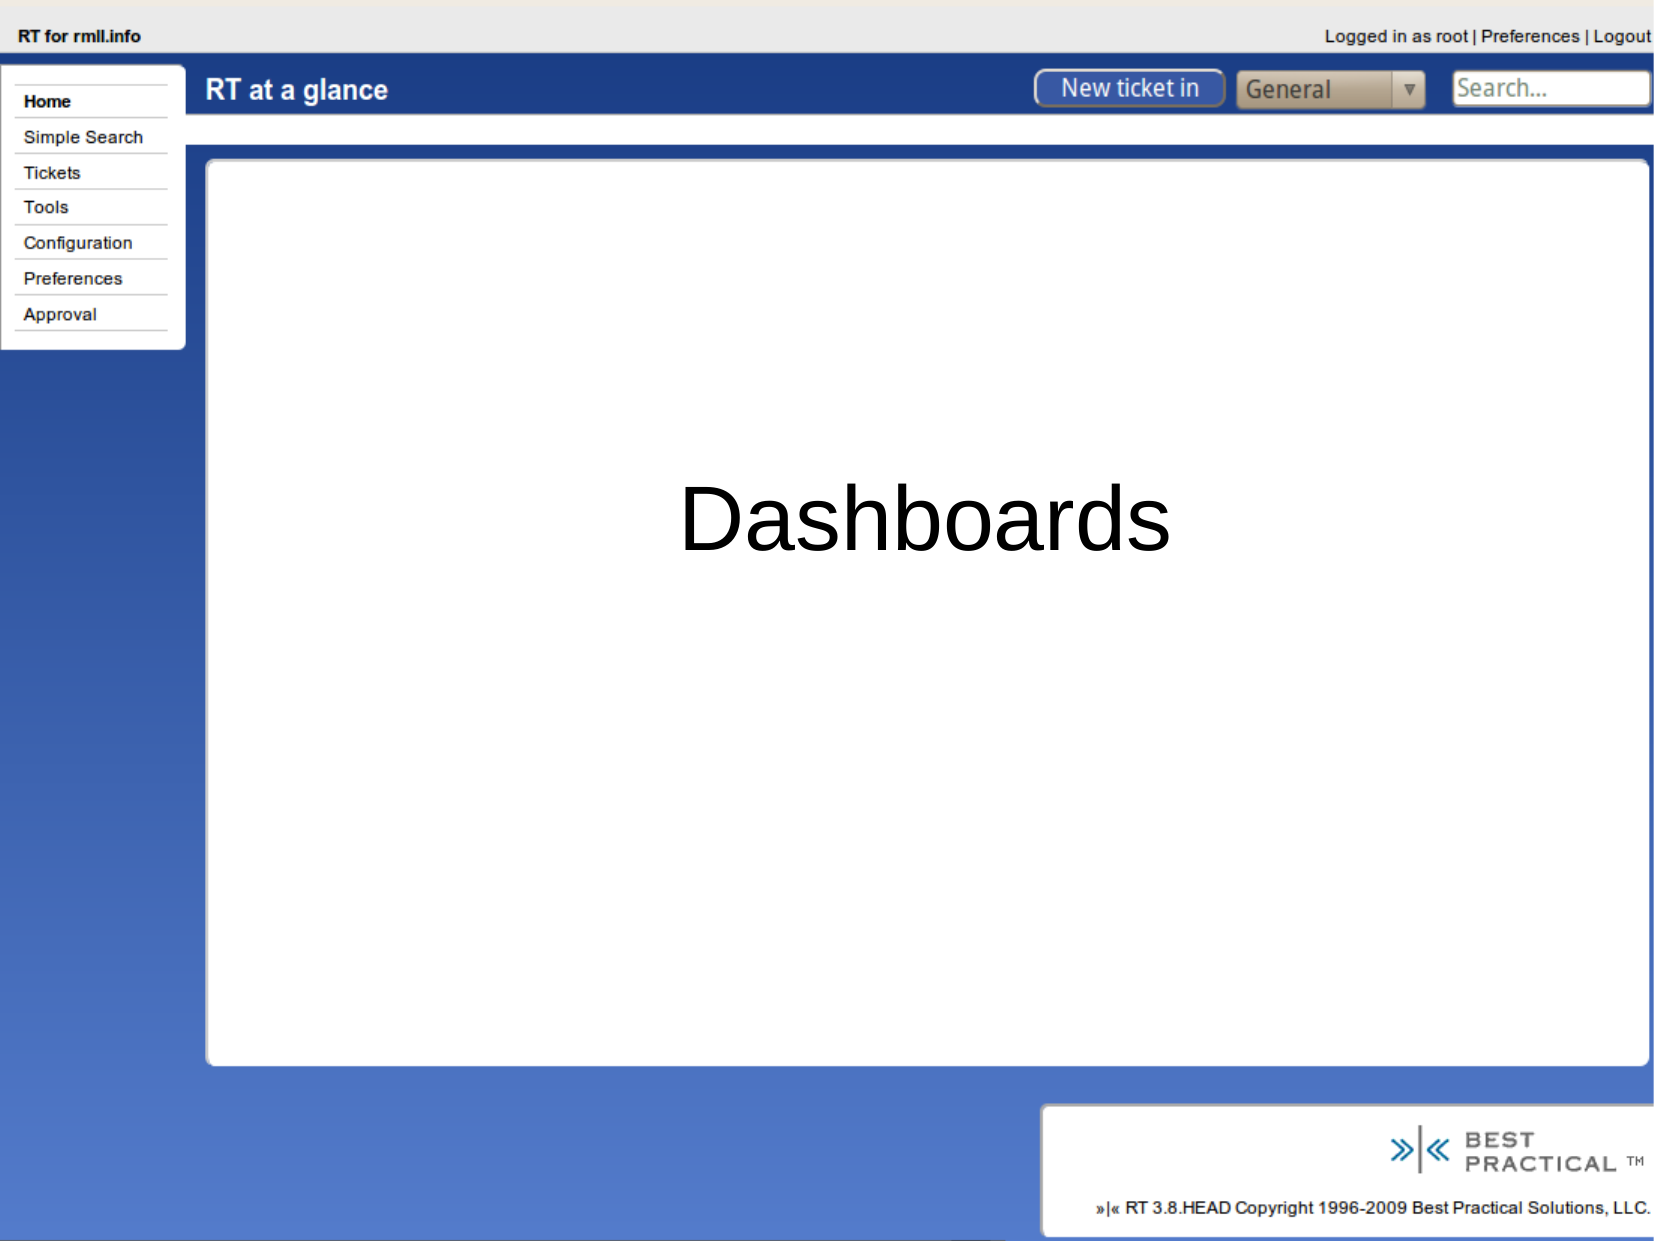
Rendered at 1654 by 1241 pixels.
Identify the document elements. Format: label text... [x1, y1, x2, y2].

picture [468, 0, 1654, 1241]
title Dashboards [280, 428, 1571, 609]
